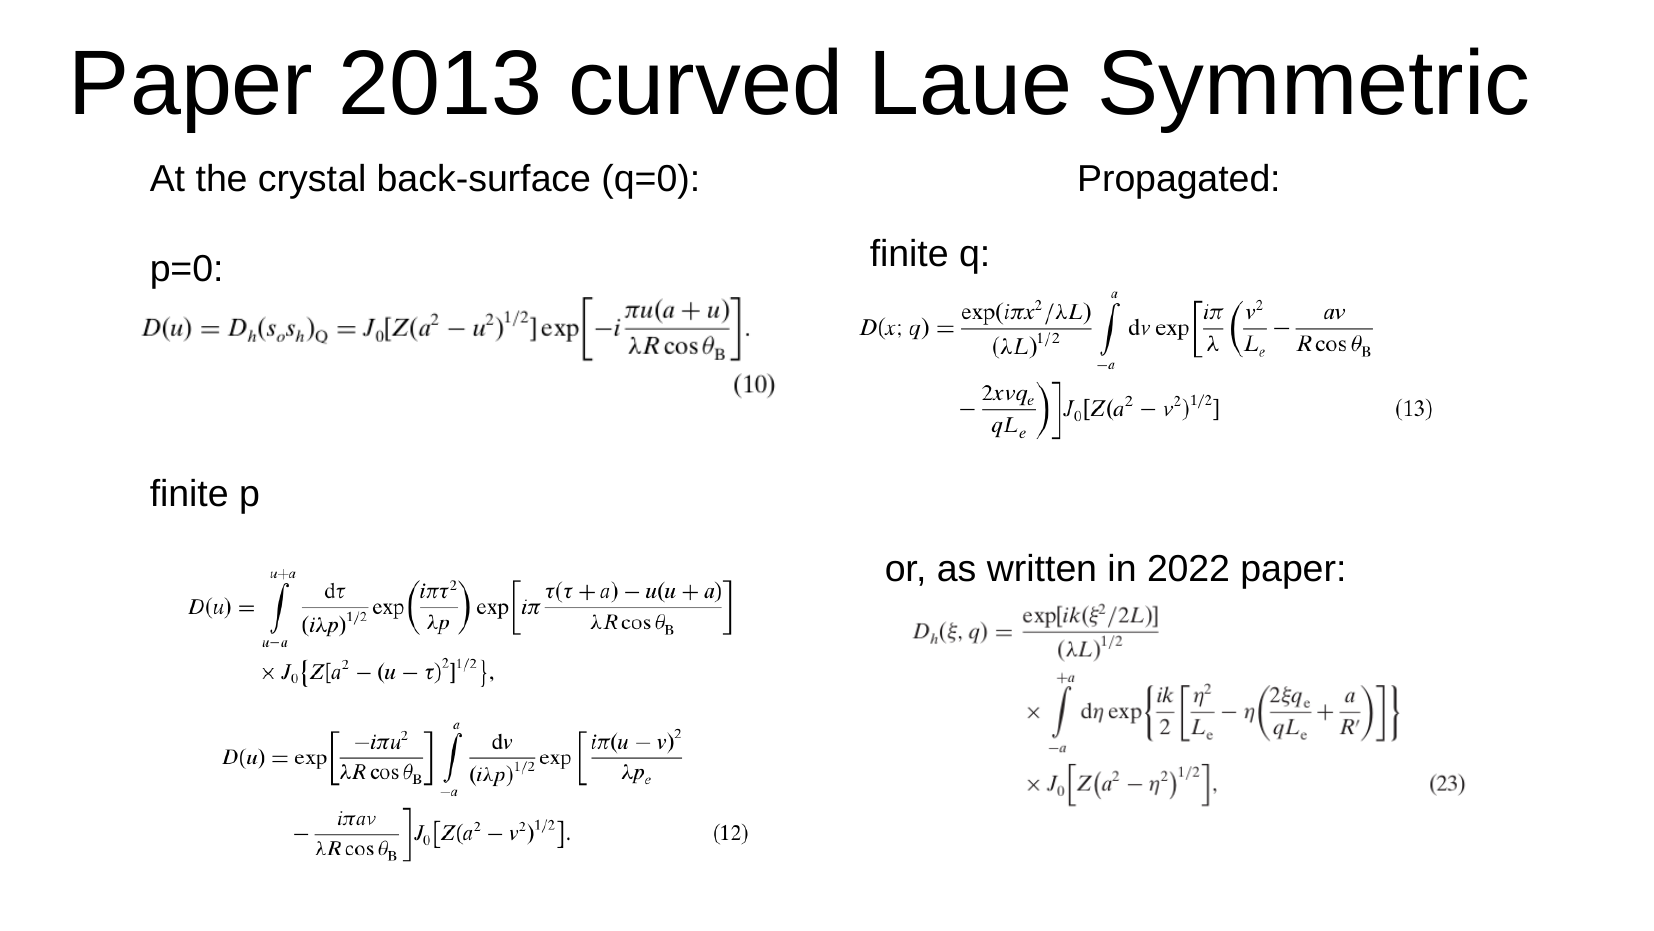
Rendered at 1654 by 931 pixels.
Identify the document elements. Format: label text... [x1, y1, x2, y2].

picture [885, 599, 1479, 814]
picture [165, 554, 739, 701]
text_box or, as written in 2022 paper: [870, 540, 1362, 597]
text_box At the crystal back-surface (q=0): Propagated: [135, 150, 1350, 207]
picture [826, 284, 1441, 451]
picture [188, 719, 751, 879]
text_box Paper 2013 curved Laue Symmetric [56, 0, 1545, 156]
text_box finite p [135, 465, 275, 522]
picture [120, 284, 780, 407]
text_box p=0: [135, 240, 301, 297]
text_box finite q: [855, 225, 1171, 285]
